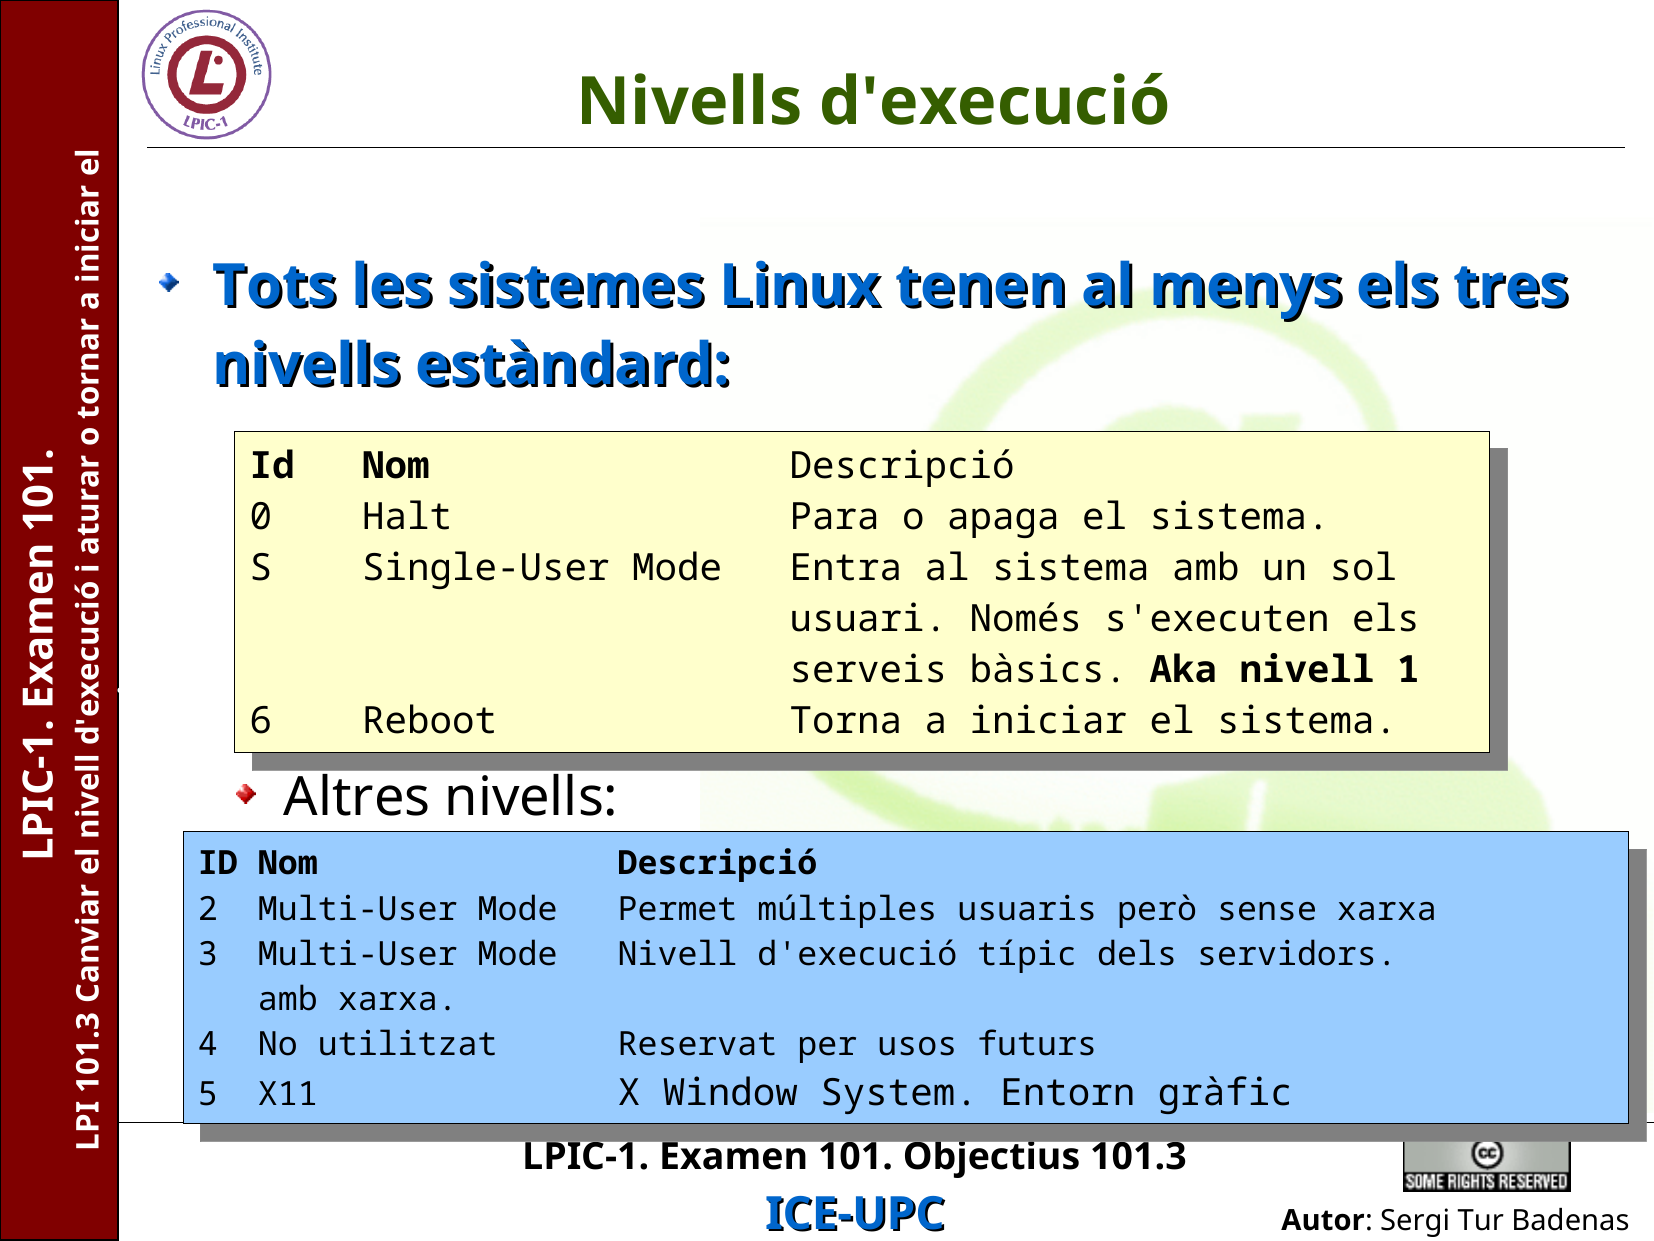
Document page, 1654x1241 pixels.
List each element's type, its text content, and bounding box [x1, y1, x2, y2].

picture [700, 217, 1654, 1113]
text_box Id Nom Descripció 0 Halt Para o apaga el sistema. S Single-User Mode Entra al sistema amb un sol usuari. Només s'executen els serveis bàsics. Aka nivell 1 6 Reboot Torna a iniciar el sistema. [234, 431, 1490, 672]
title Nivells d'execució [129, 55, 1619, 142]
list Tots les sistemes Linux tenen al menys els tres nivells estàndard: Altres nivells: [141, 242, 1630, 1078]
text_box ID Nom Descripció 2 Multi-User Mode Permet múltiples usuaris però sense xarxa 3 Multi-User Mode Nivell d'execució típic dels servidors. amb xarxa. 4 No utilitzat Reservat per usos futurs 5 X11 X Window System. Entorn gràfic [183, 831, 1629, 1051]
picture [1403, 1142, 1571, 1192]
picture [135, 5, 277, 55]
